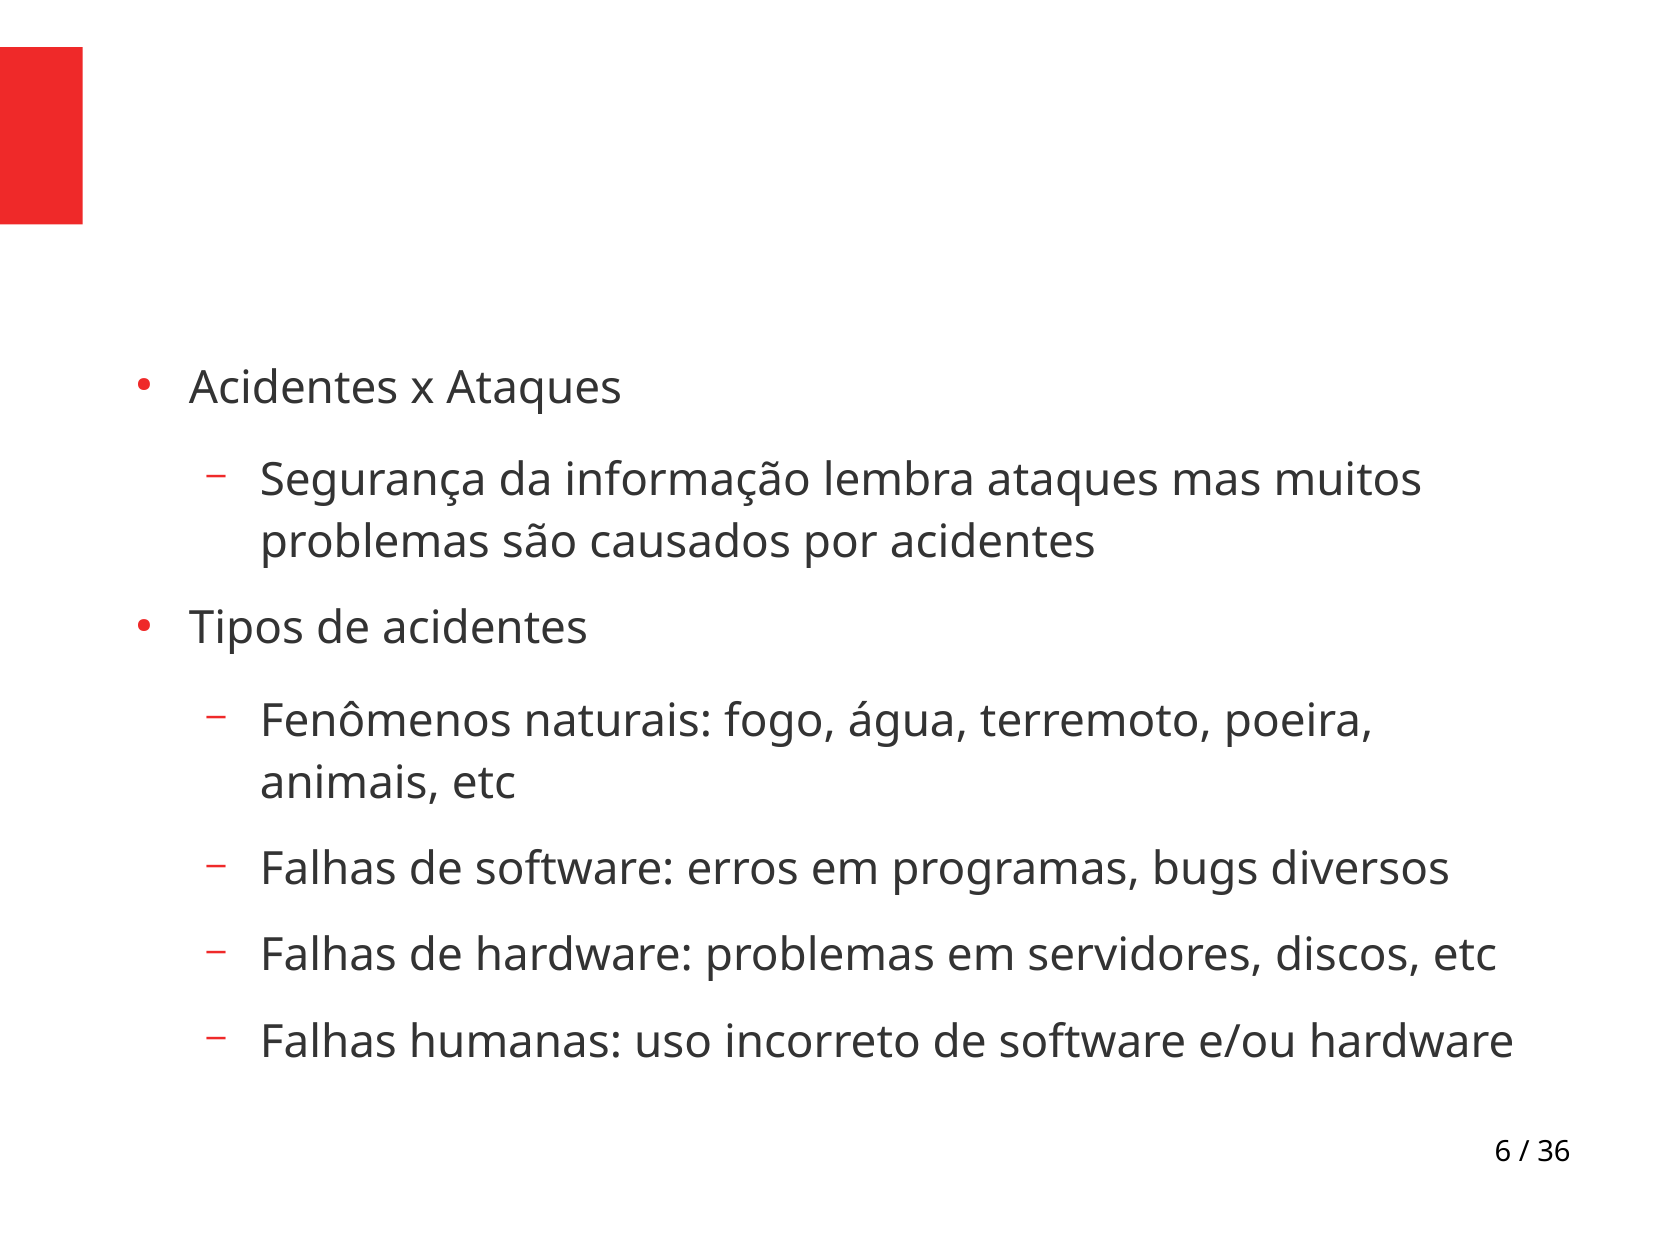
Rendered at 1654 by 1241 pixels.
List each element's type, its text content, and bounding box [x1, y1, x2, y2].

list Acidentes x Ataques Segurança da informação lembra ataques mas muitos problemas são causados por acidentes Tipos de acidentes Fenômenos naturais: fogo, água, terremoto, poeira, animais, etc Falhas de software: erros em programas, bugs diversos Falhas de hardware: problemas em servidores, discos, etc Falhas humanas: uso incorreto de software e/ou hardware [118, 354, 1536, 1074]
